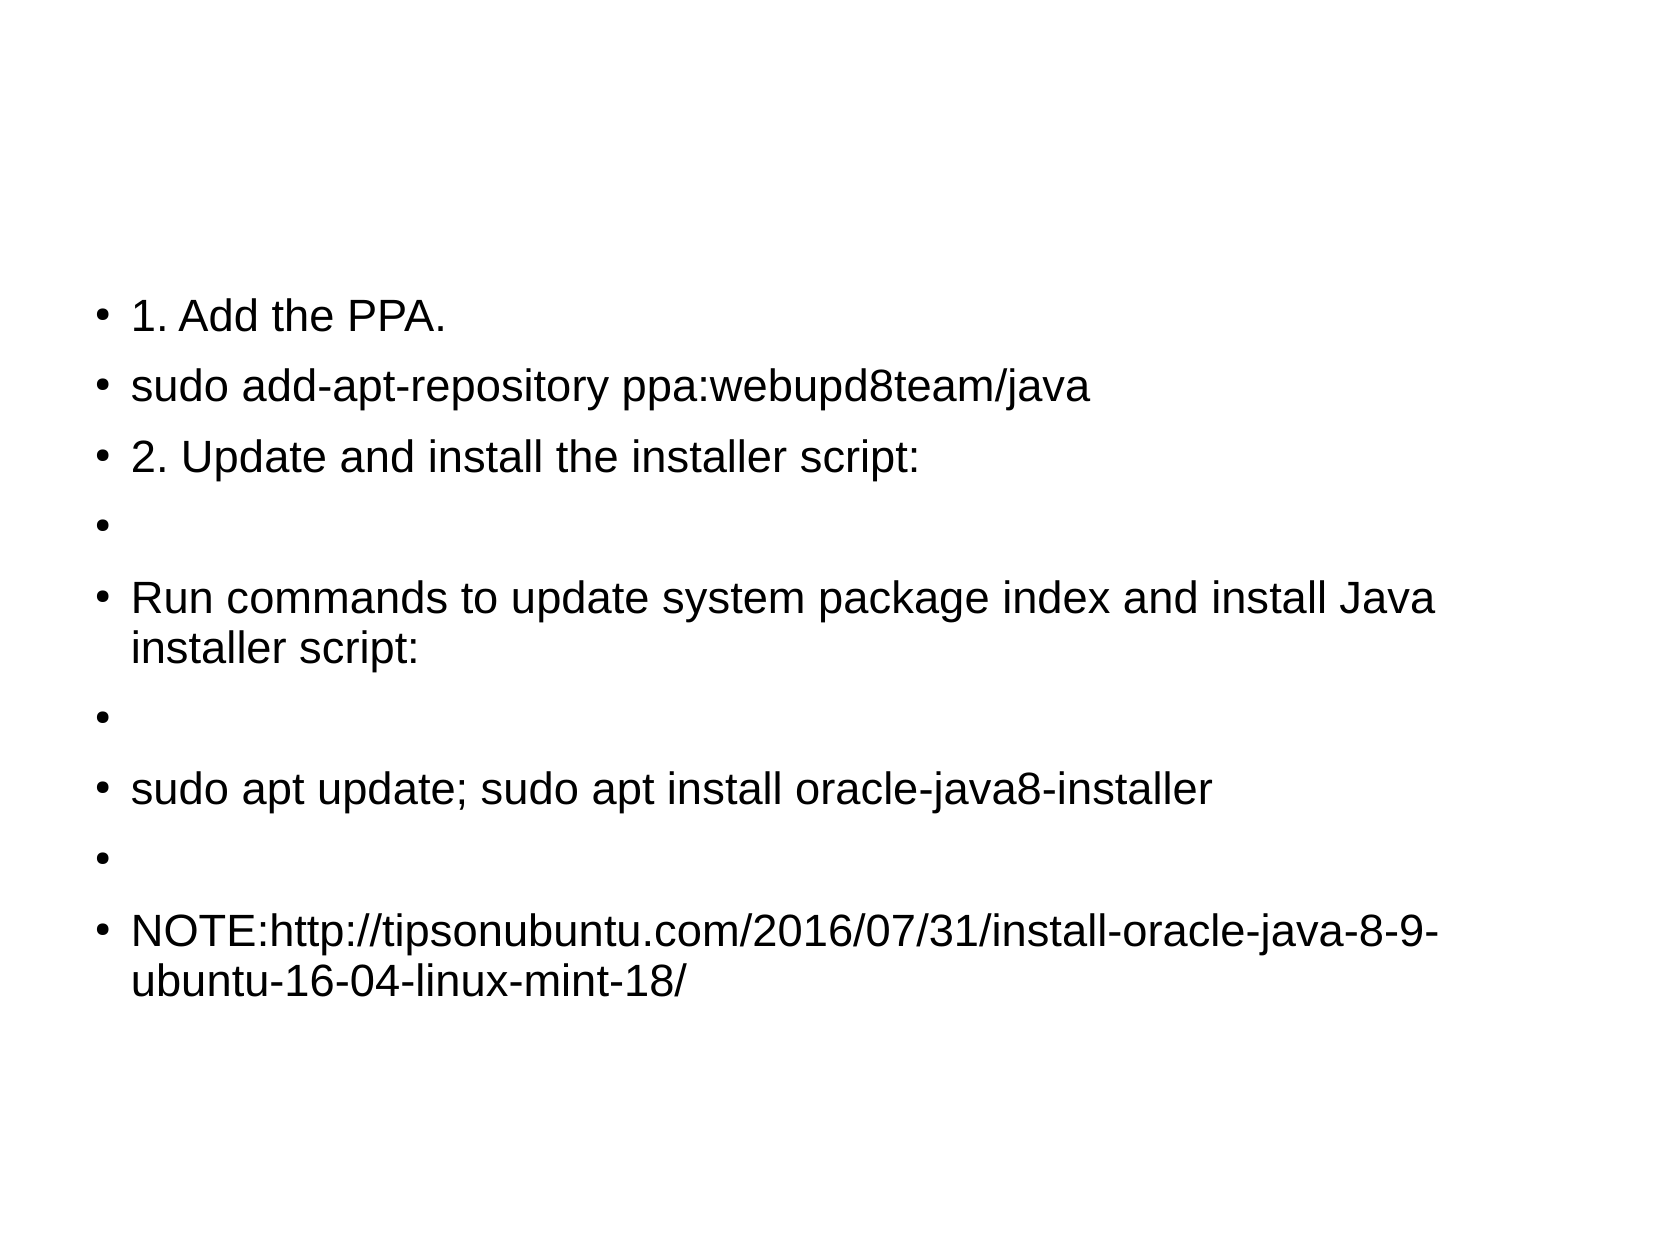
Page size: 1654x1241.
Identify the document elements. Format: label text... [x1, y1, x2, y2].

list 1. Add the PPA. sudo add-apt-repository ppa:webupd8team/java 2. Update and install the installer script: Run commands to update system package index and install Java installer script: sudo apt update; sudo apt install oracle-java8-installer NOTE:http://tipsonubuntu.com/2016/07/31/install-oracle-java-8-9-ubuntu-16-04-linux-mint-18/ [82, 290, 1571, 1010]
